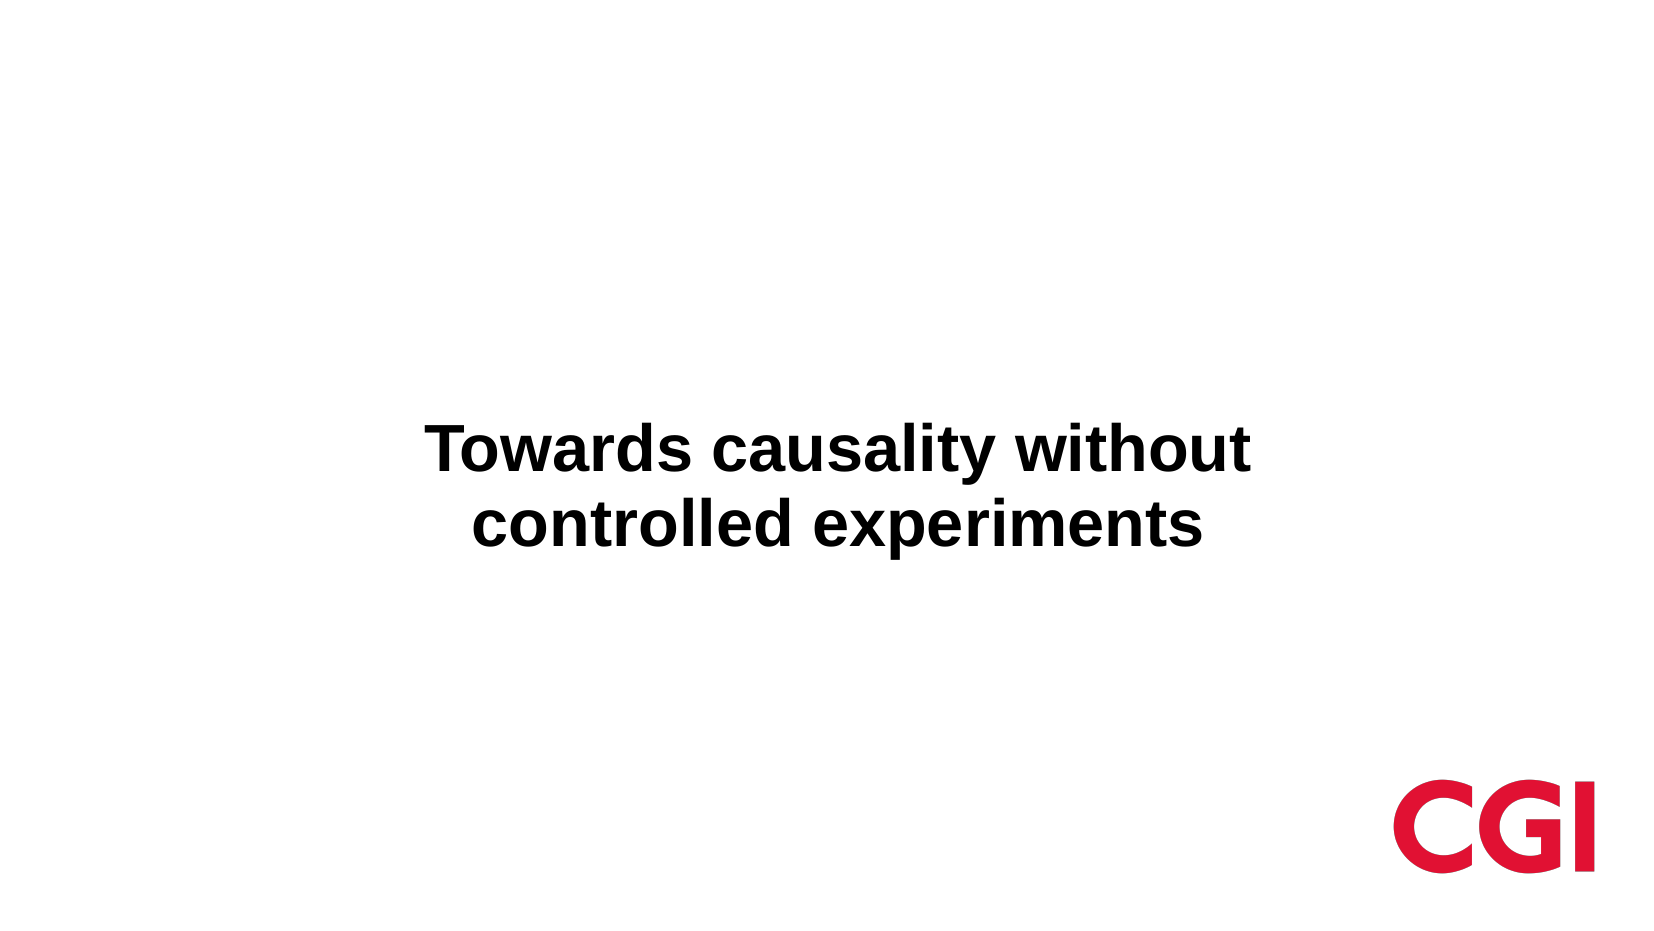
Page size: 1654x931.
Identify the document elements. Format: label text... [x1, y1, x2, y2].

subtitle Towards causality without controlled experiments [354, 216, 1323, 756]
picture [1393, 779, 1595, 874]
